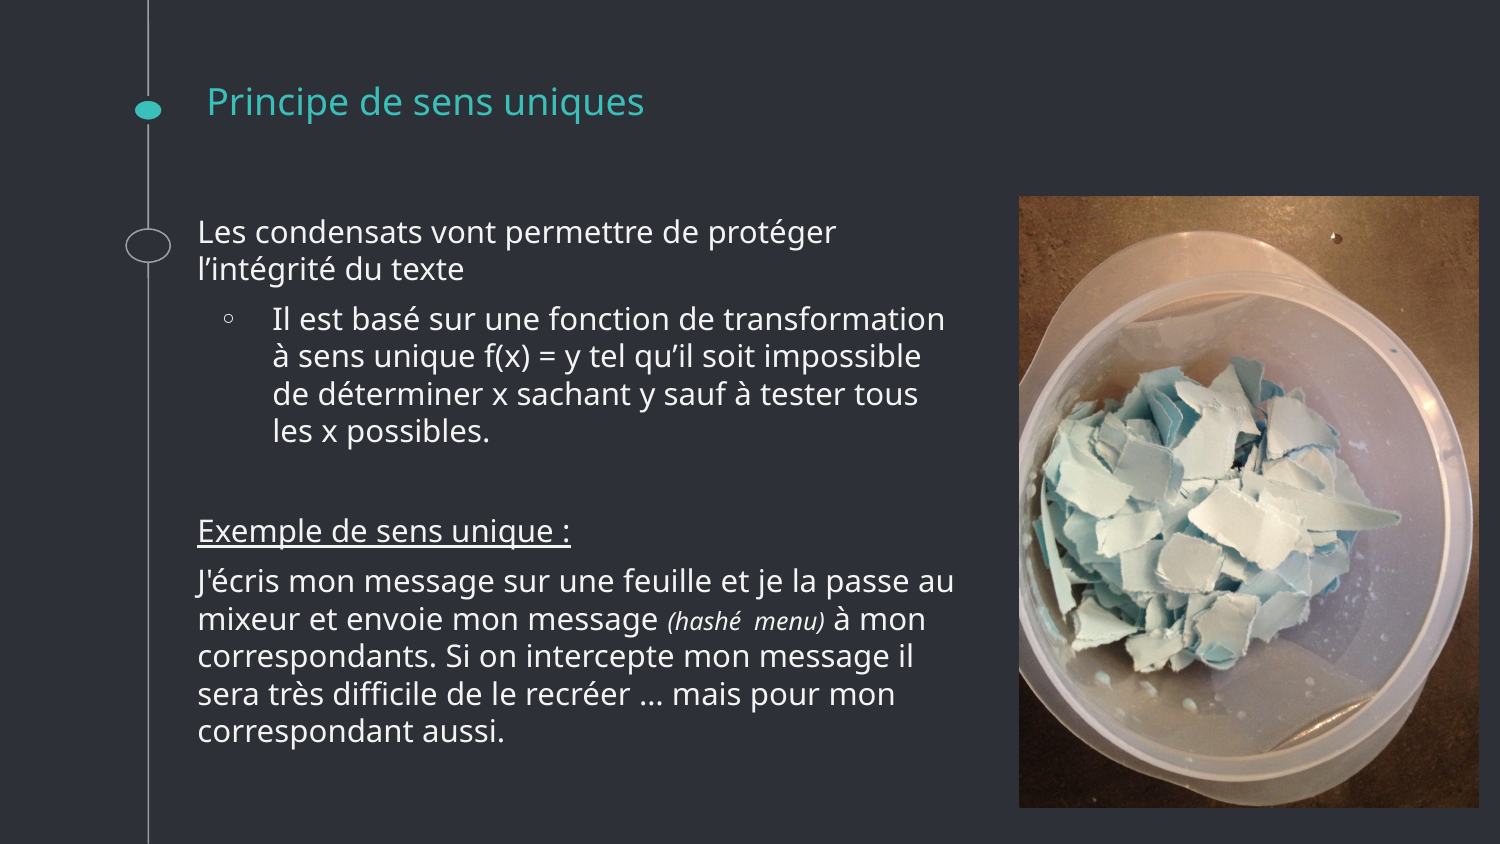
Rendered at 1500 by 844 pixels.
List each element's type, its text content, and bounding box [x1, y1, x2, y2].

picture [1019, 196, 1479, 808]
list Les condensats vont permettre de protéger l’intégrité du texte Il est basé sur une fonction de transformation à sens unique f(x) = y tel qu’il soit impossible de déterminer x sachant y sauf à tester tous les x possibles. Exemple de sens unique : J'écris mon message sur une feuille et je la passe au mixeur et envoie mon message (hashé menu) à mon correspondants. Si on intercepte mon message il sera très difficile de le recréer … mais pour mon correspondant aussi. [182, 196, 978, 808]
title Principe de sens uniques [191, 81, 1317, 139]
